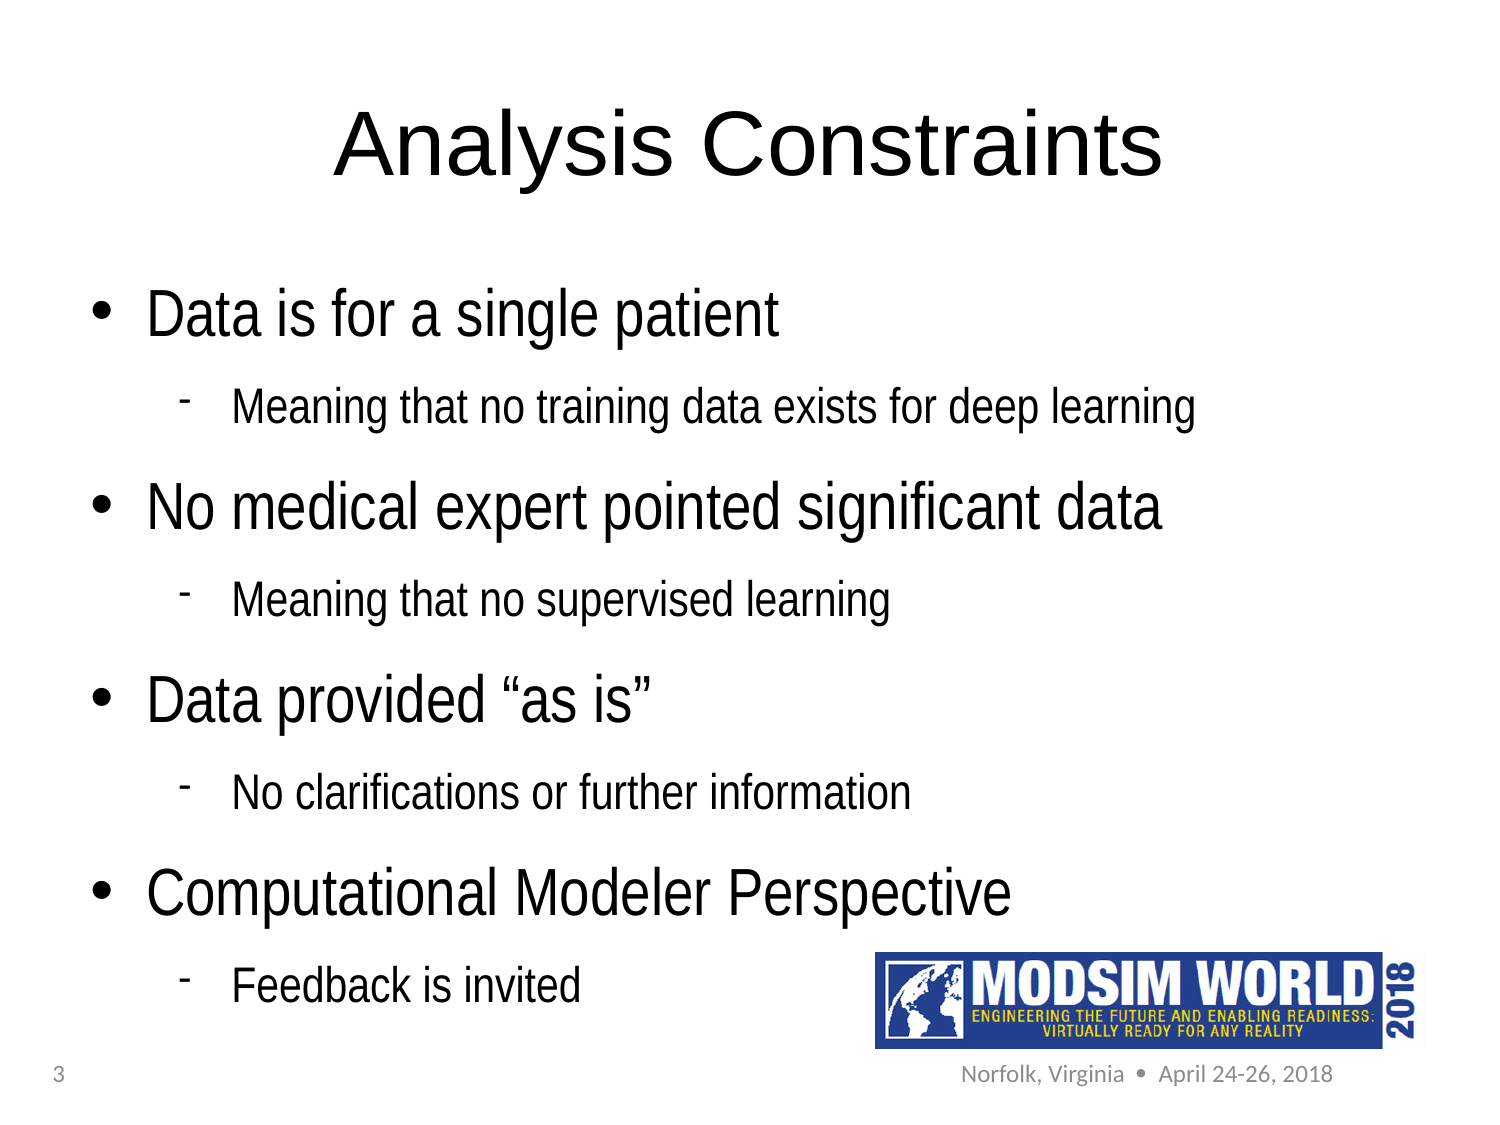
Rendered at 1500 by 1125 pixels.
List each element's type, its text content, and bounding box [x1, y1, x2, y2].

text_box Data is for a single patient Meaning that no training data exists for deep learning No medical expert pointed significant data Meaning that no supervised learning Data provided “as is” No clarifications or further information Computational Modeler Perspective Feedback is invited [74, 262, 1425, 1005]
text_box Norfolk, Virginia  April 24-26, 2018 [874, 1042, 1427, 1103]
text_box <number> [37, 1042, 388, 1103]
picture [875, 1005, 1425, 1042]
text_box Analysis Constraints [74, 45, 1425, 233]
